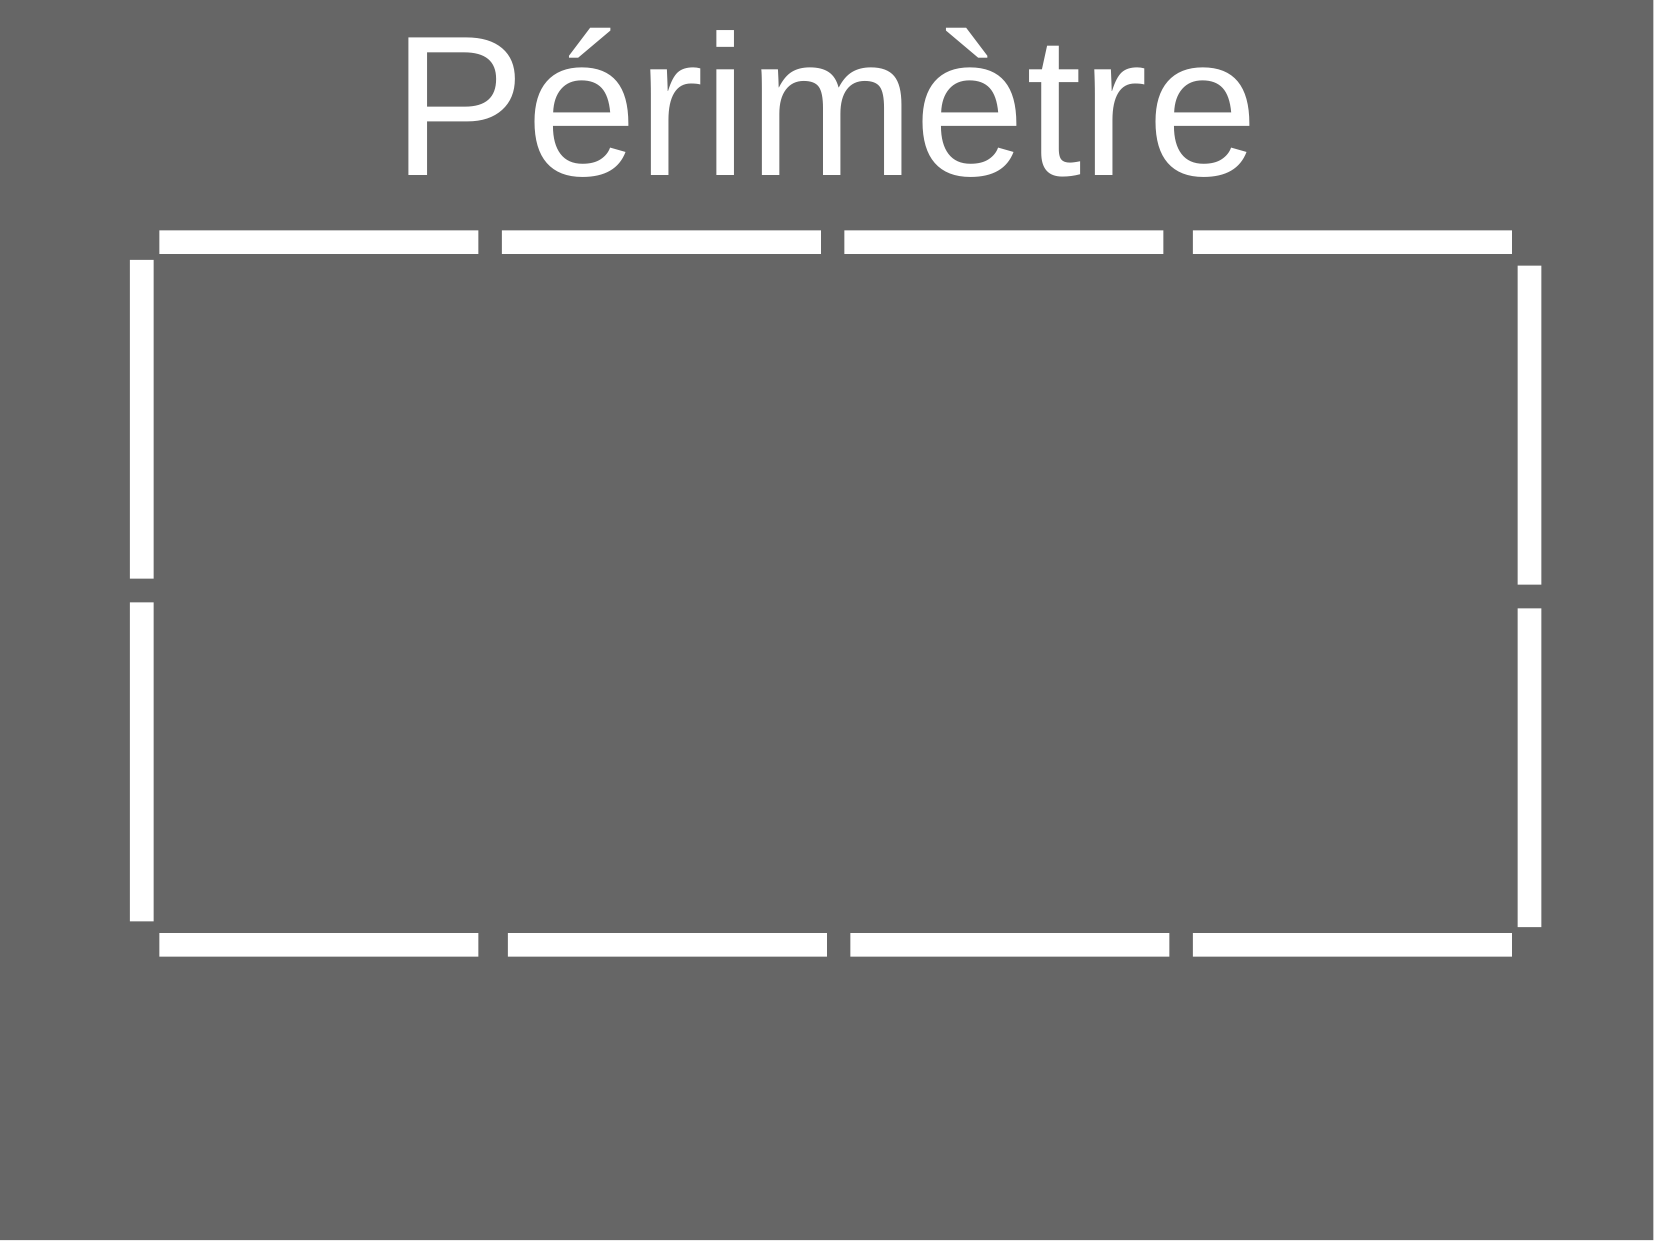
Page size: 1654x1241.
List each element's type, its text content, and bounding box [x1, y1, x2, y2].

text_box [0, 0, 1654, 1241]
title Périmètre [353, 0, 1300, 237]
